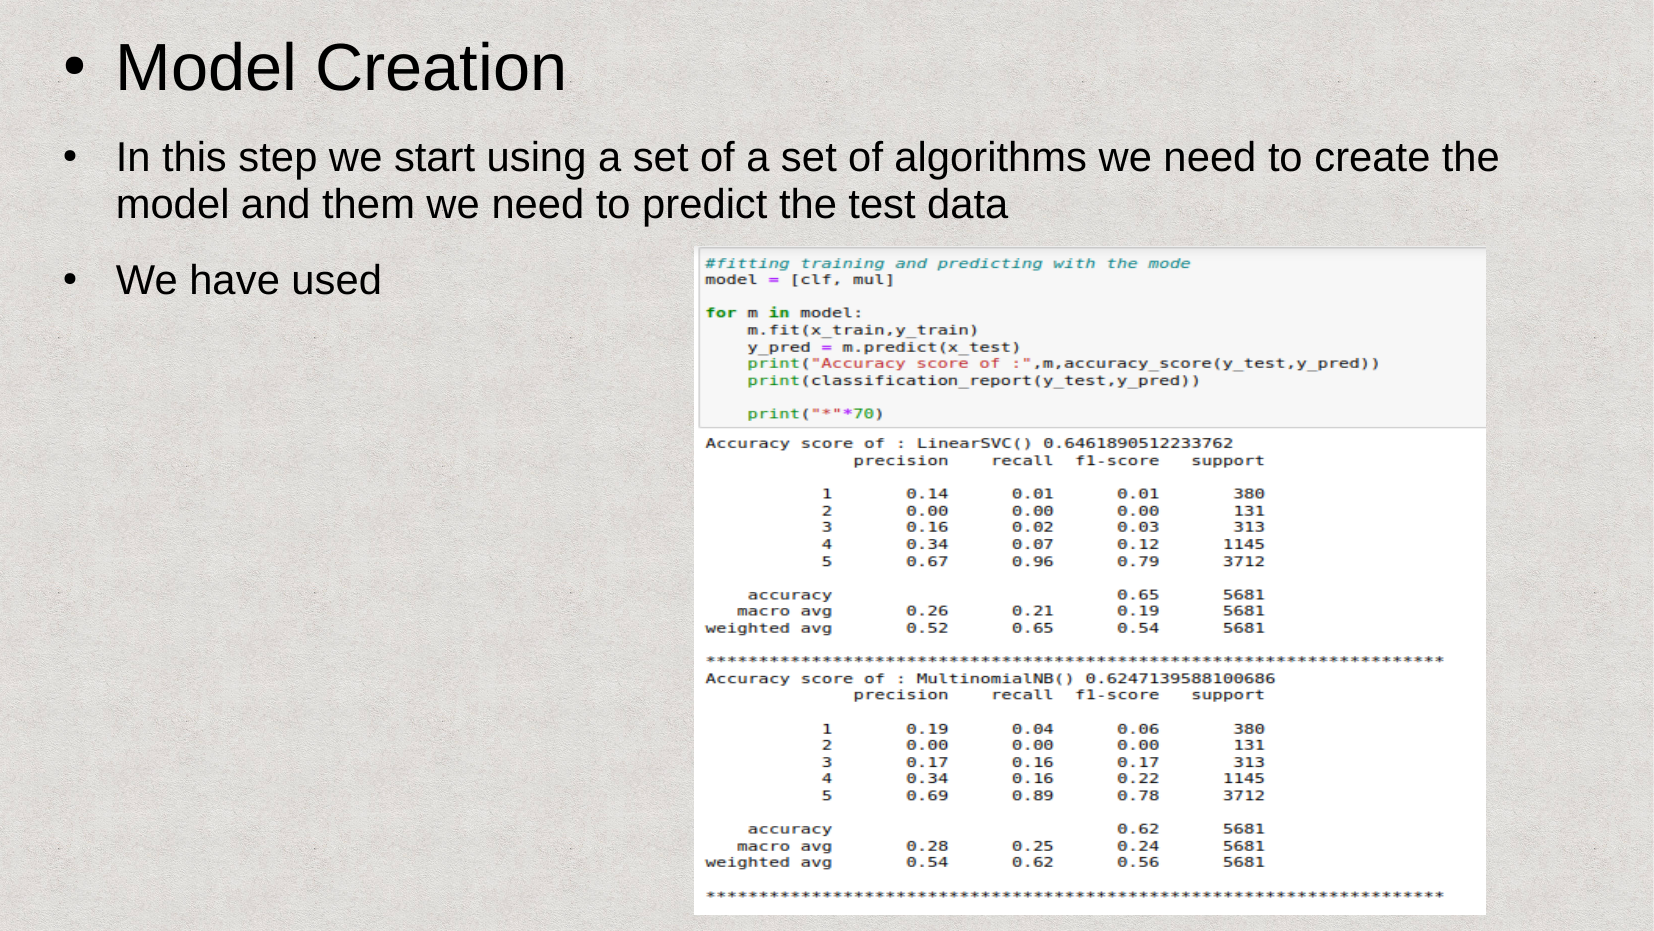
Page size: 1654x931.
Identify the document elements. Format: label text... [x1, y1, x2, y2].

list Model Creation In this step we start using a set of a set of algorithms we need to create the model and them we need to predict the test data We have used [45, 30, 1609, 871]
picture [0, 0, 1654, 931]
